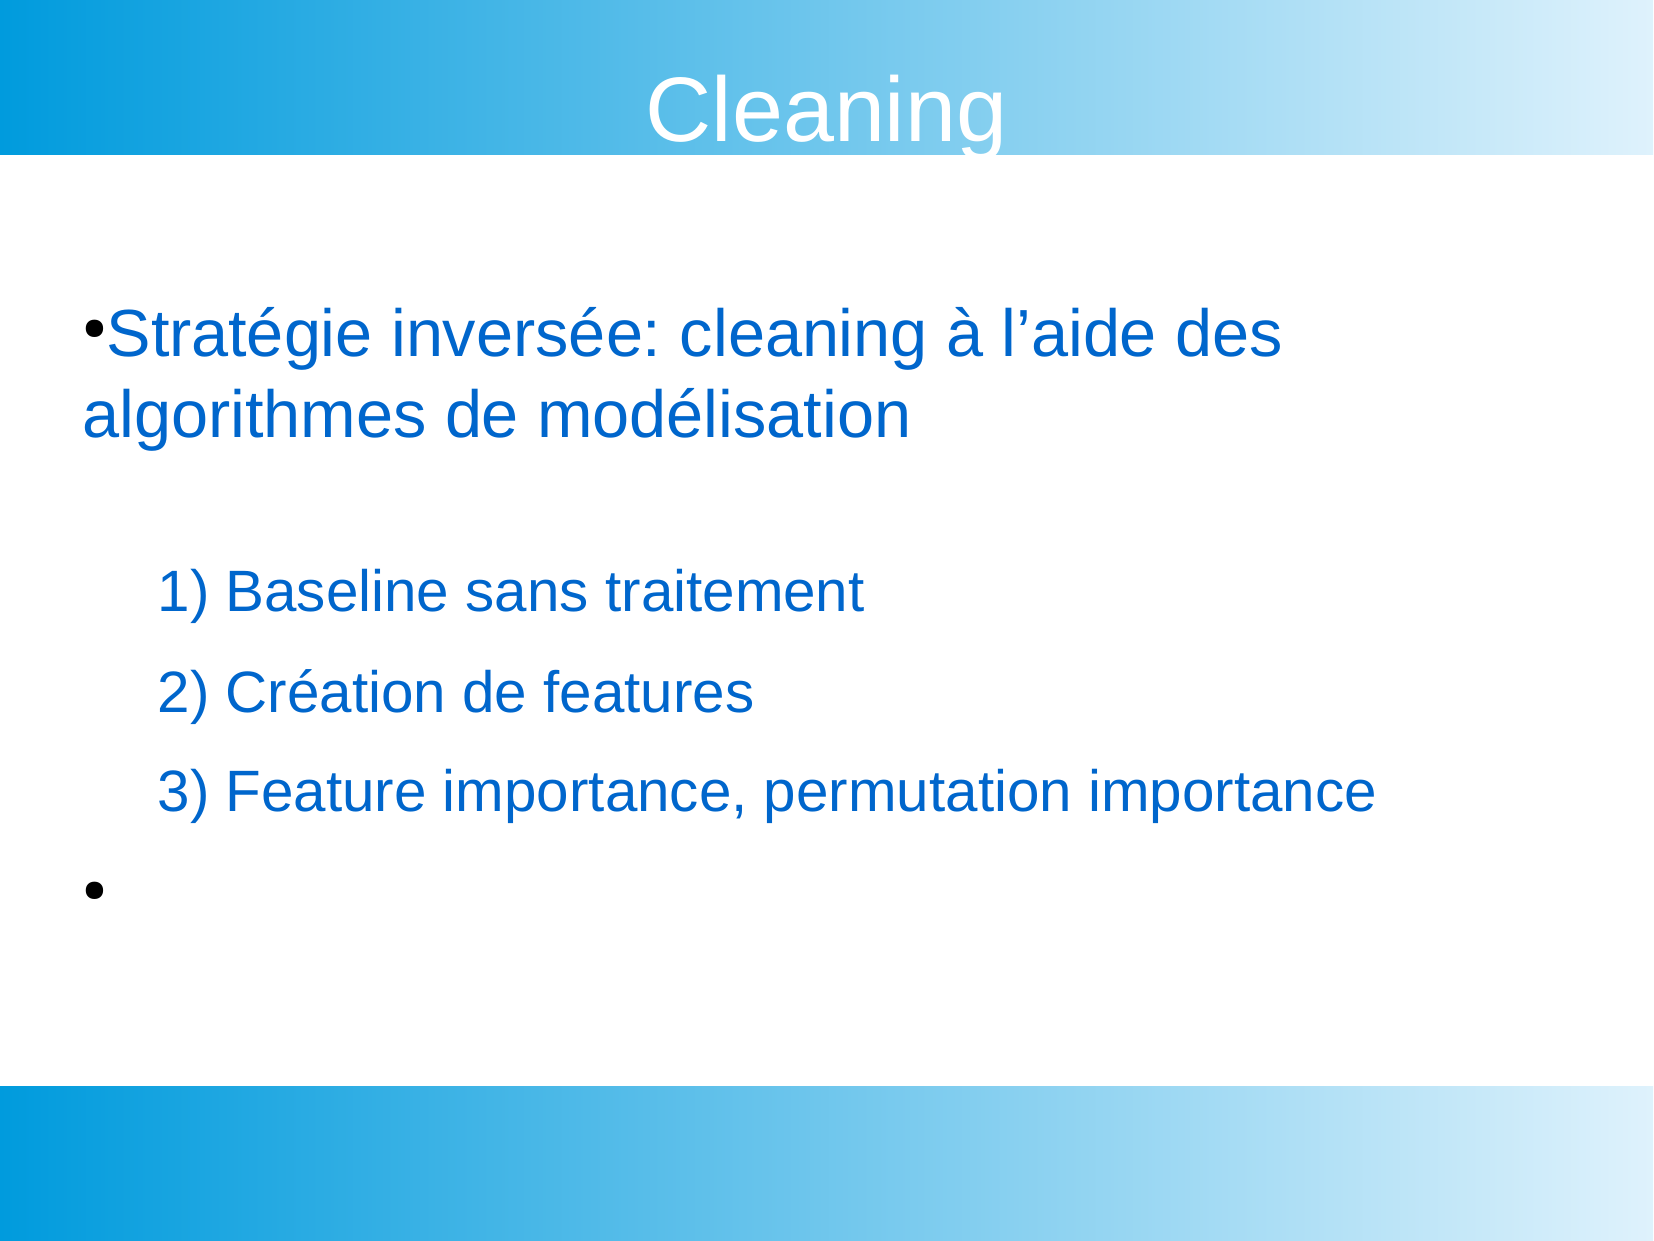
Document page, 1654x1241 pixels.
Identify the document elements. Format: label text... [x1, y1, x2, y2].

list Stratégie inversée: cleaning à l’aide des algorithmes de modélisation 1) Baseline sans traitement 2) Création de features 3) Feature importance, permutation importance [82, 290, 1571, 1010]
title Cleaning [82, 49, 1571, 155]
